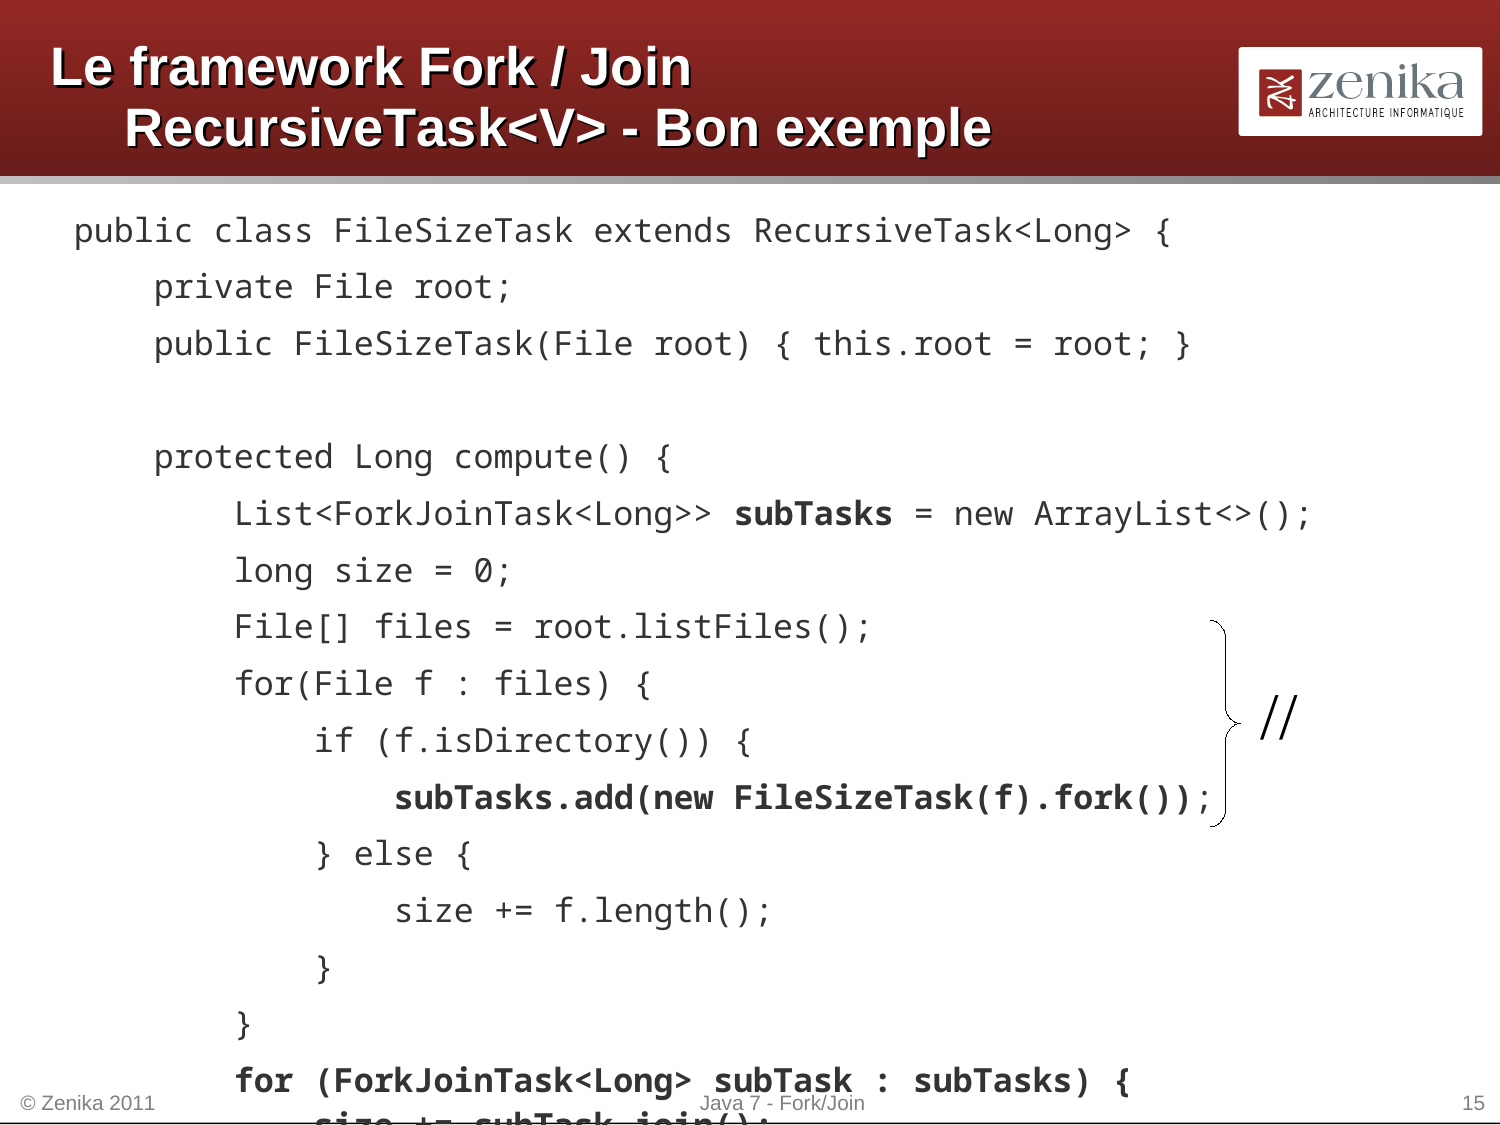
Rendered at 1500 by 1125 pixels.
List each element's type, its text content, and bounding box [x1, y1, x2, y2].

text_box // [1246, 679, 1453, 769]
picture [1257, 58, 1464, 125]
title Le framework Fork / Join RecursiveTask<V> - Bon exemple [50, 15, 1206, 180]
list public class FileSizeTask extends RecursiveTask<Long> { private File root; public FileSizeTask(File root) { this.root = root; } protected Long compute() { List<ForkJoinTask<Long>> subTasks = new ArrayList<>(); long size = 0; File[] files = root.listFiles(); for(File f : files) { if (f.isDirectory()) { subTasks.add(new FileSizeTask(f).fork()); } else { size += f.length(); } } for (ForkJoinTask<Long> subTask : subTasks) { size += subTask.join(); } return size; } } [50, 206, 1435, 1117]
